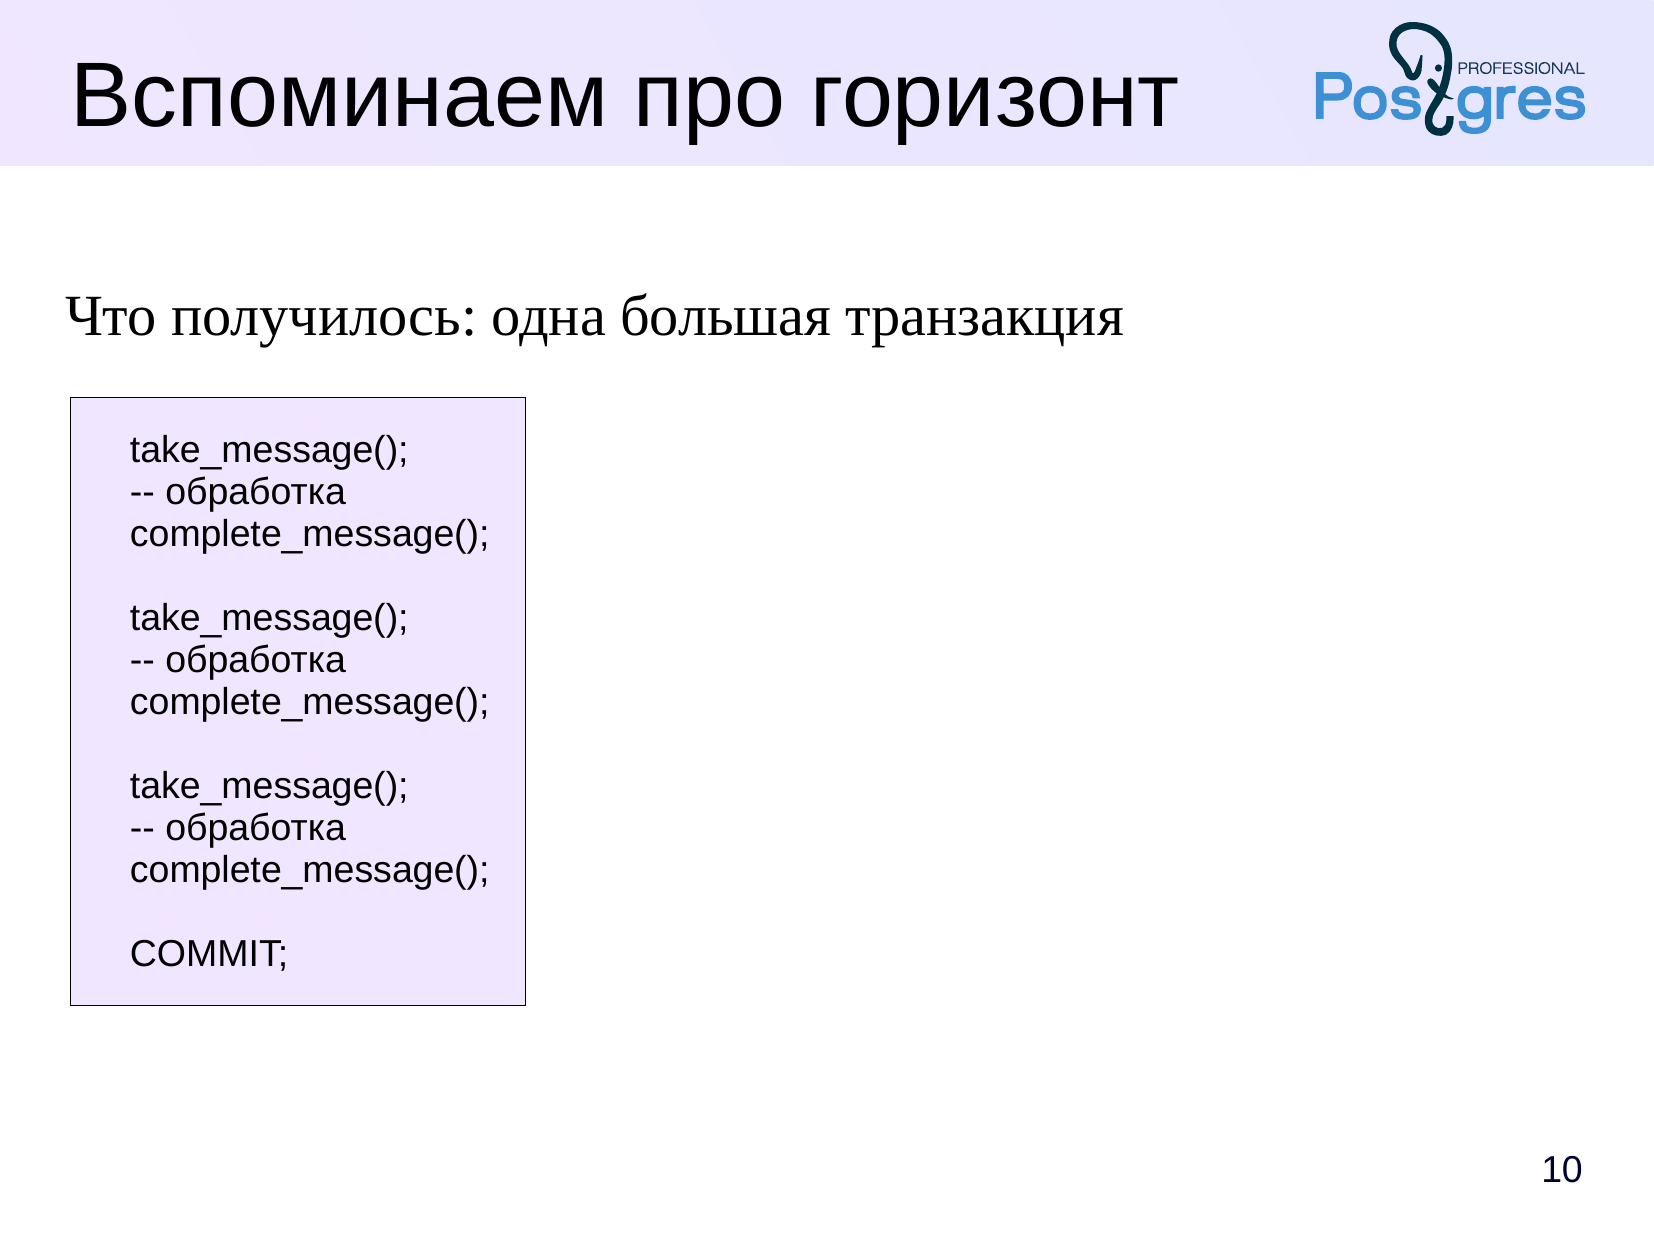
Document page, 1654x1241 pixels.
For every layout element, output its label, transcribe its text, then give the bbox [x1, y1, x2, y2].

list Что получилось: одна большая транзакция [64, 283, 1577, 1141]
title Вспоминаем про горизонт [70, 43, 1241, 147]
text_box take_message(); -- обработка complete_message(); take_message(); -- обработка complete_message(); take_message(); -- обработка complete_message(); COMMIT; [70, 397, 526, 1006]
